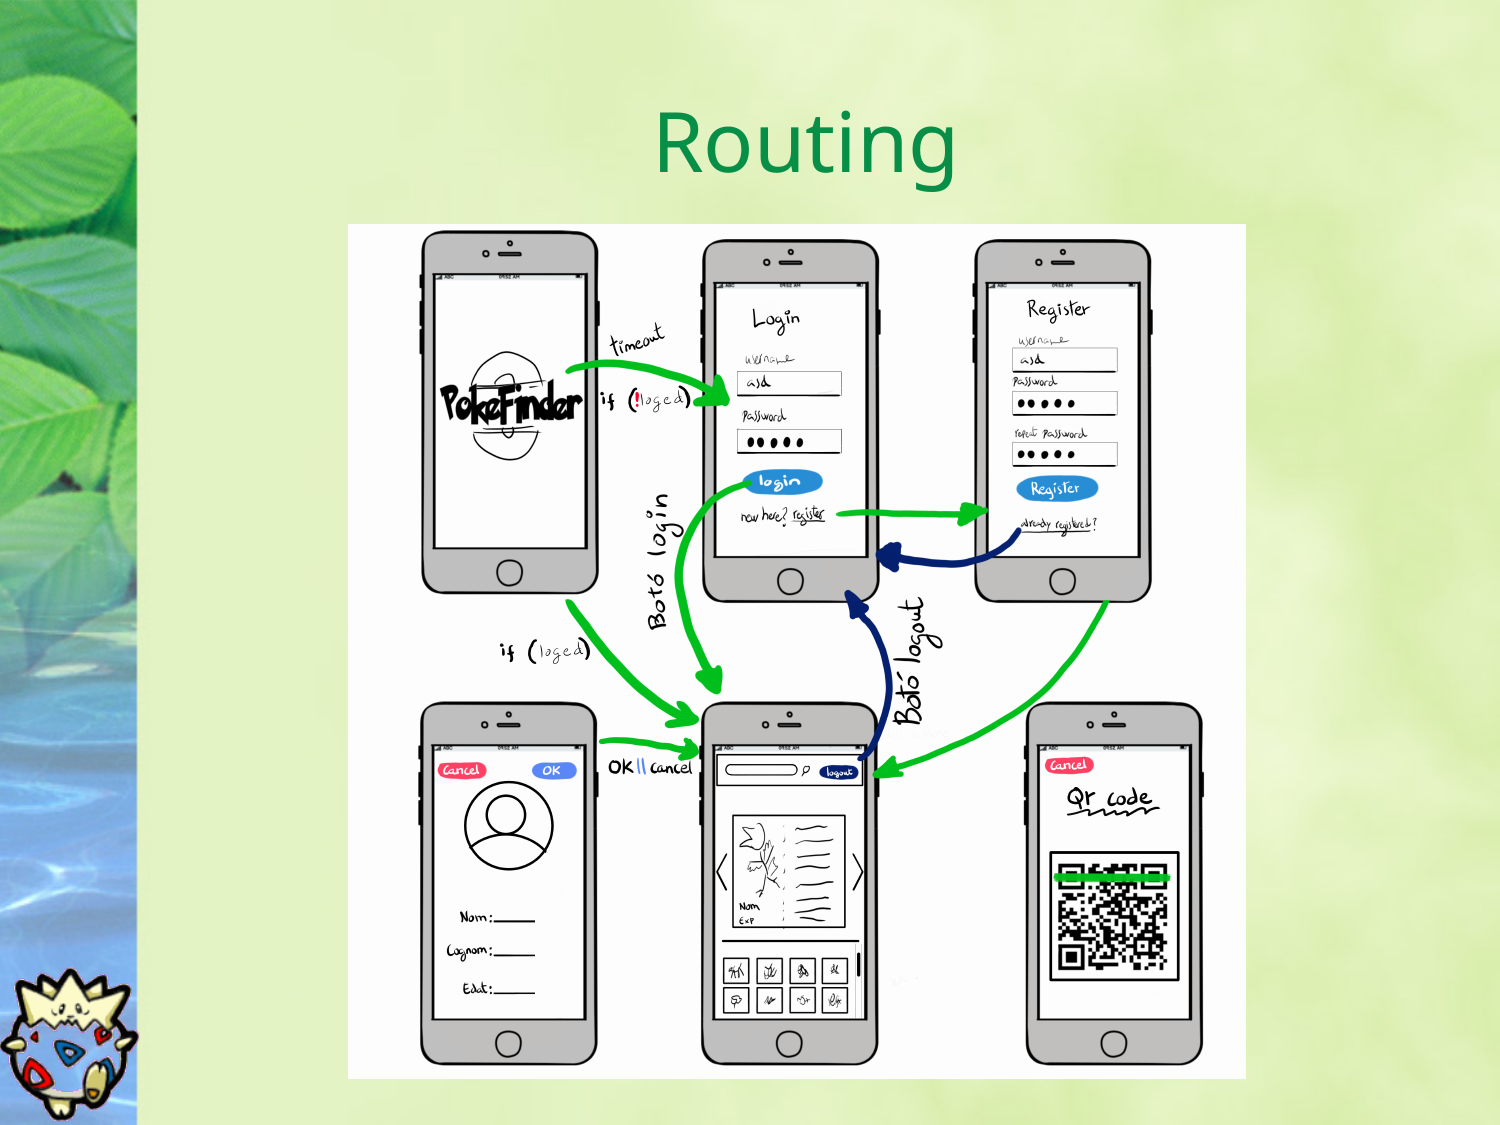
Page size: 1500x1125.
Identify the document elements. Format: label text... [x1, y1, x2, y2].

title Routing [187, 45, 1425, 233]
picture [0, 0, 1500, 1125]
